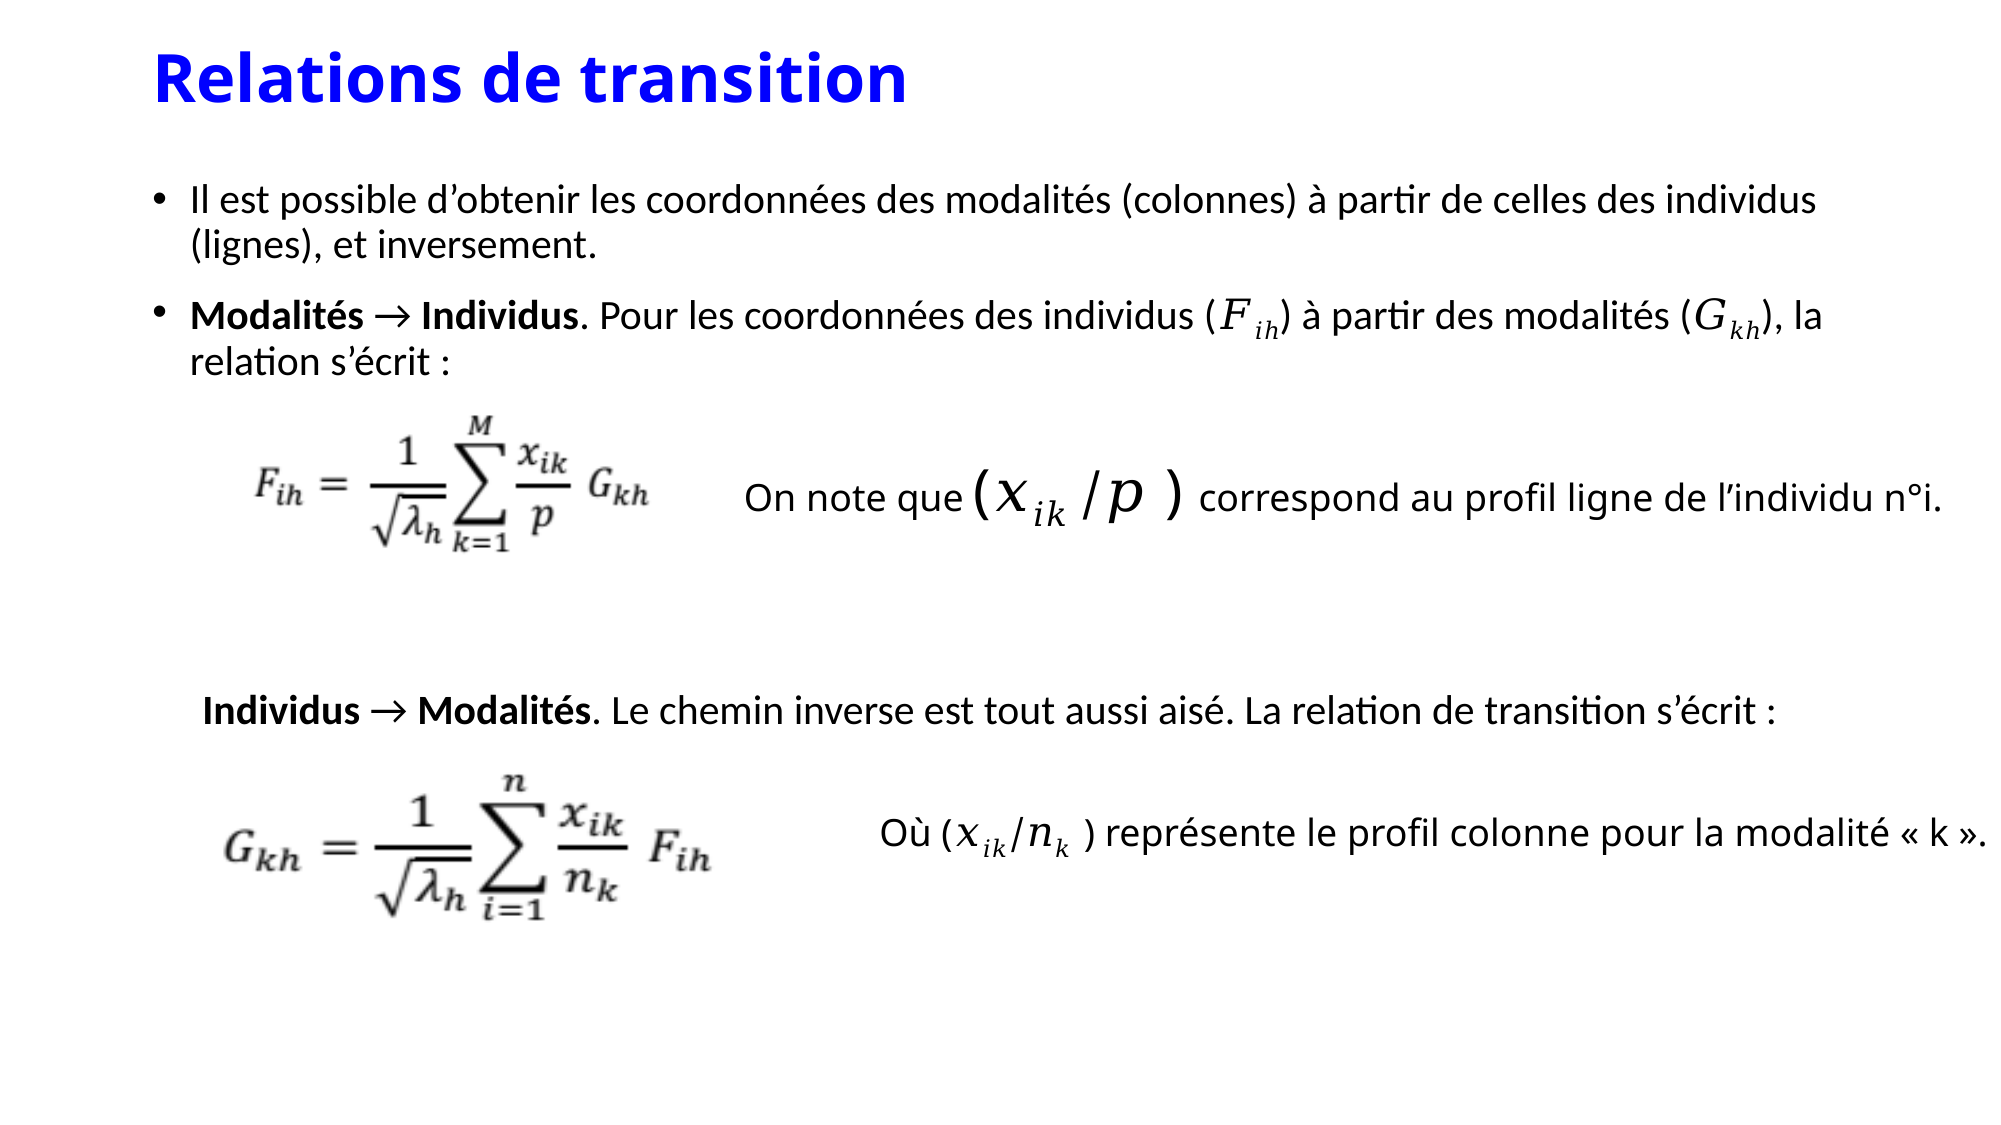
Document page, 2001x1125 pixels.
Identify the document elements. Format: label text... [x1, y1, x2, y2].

picture [244, 412, 660, 565]
text_box On note que (𝑥𝑖𝑘 /𝑝 ) correspond au profil ligne de l’individu n°i. [729, 445, 2000, 541]
list Il est possible d’obtenir les coordonnées des modalités (colonnes) à partir de celles des individus (lignes), et inversement. Modalités → Individus. Pour les coordonnées des individus (𝐹𝑖ℎ) à partir des modalités (𝐺𝑘ℎ), la relation s’écrit : [137, 170, 1863, 1025]
text_box Où (𝑥𝑖𝑘/𝑛𝑘 ) représente le profil colonne pour la modalité « k ». [864, 797, 2000, 870]
title Relations de transition [137, 22, 1863, 140]
picture [187, 771, 739, 944]
text_box Individus → Modalités. Le chemin inverse est tout aussi aisé. La relation de transition s’écrit : [187, 675, 1813, 741]
